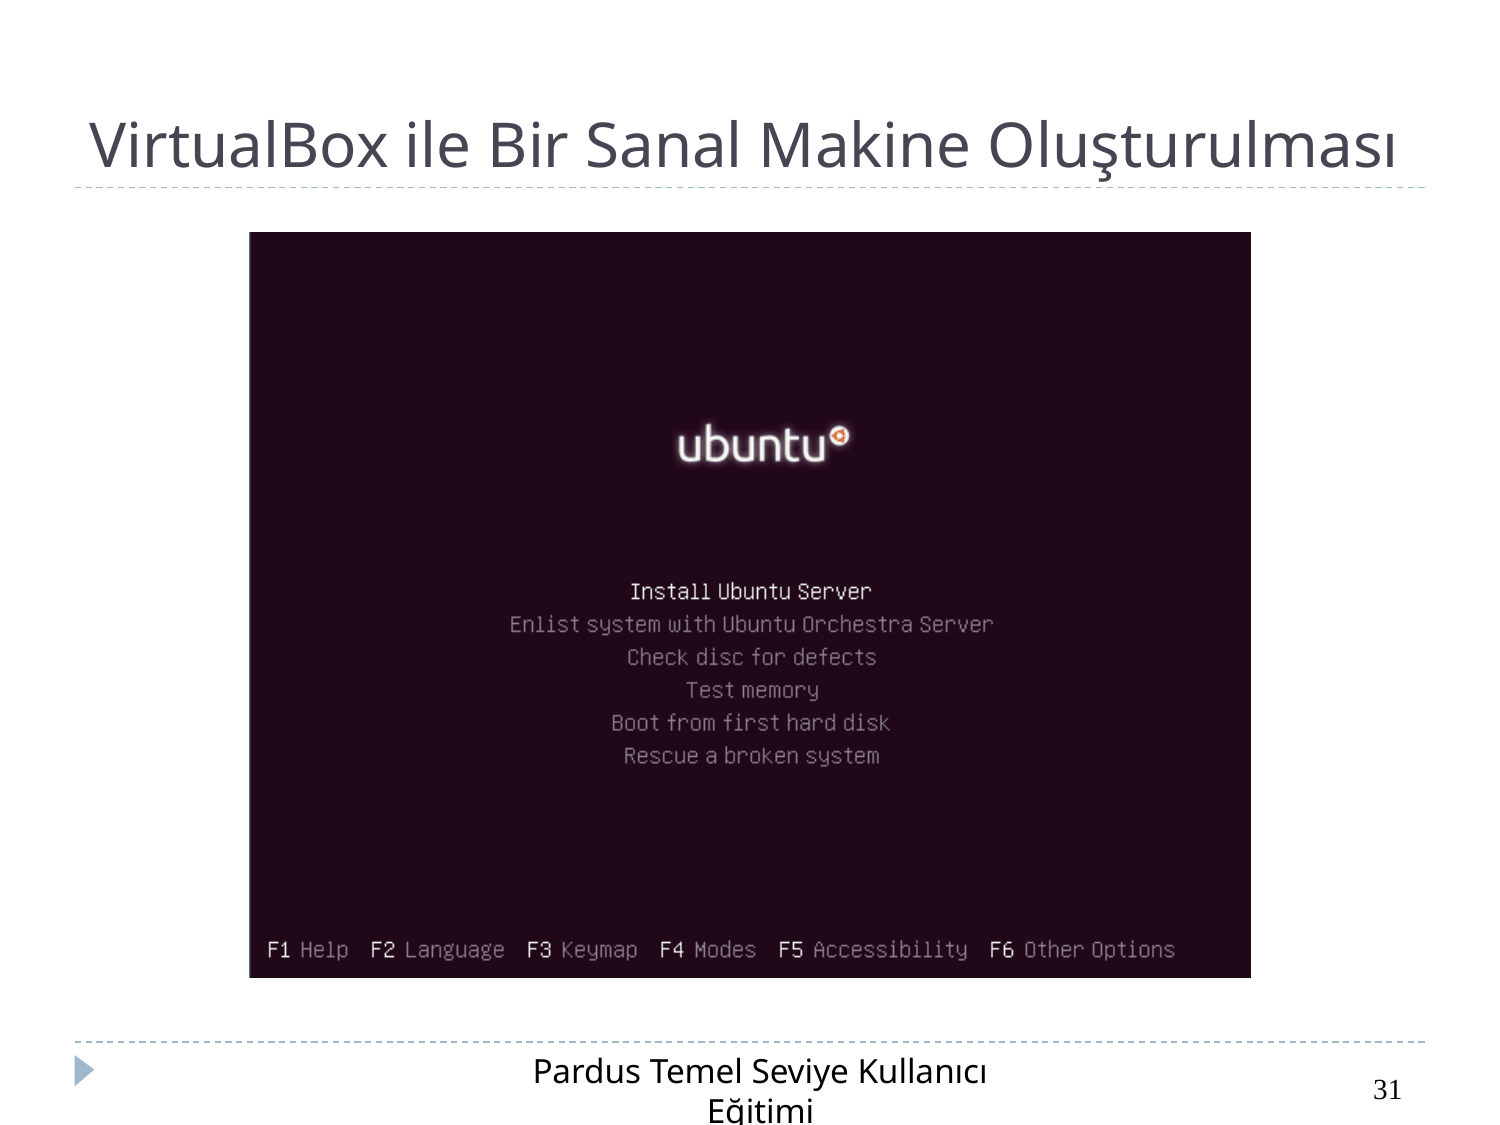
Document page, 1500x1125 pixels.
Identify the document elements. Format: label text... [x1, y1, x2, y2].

picture [249, 232, 1251, 978]
title VirtualBox ile Bir Sanal Makine Oluşturulması [75, 24, 1425, 188]
